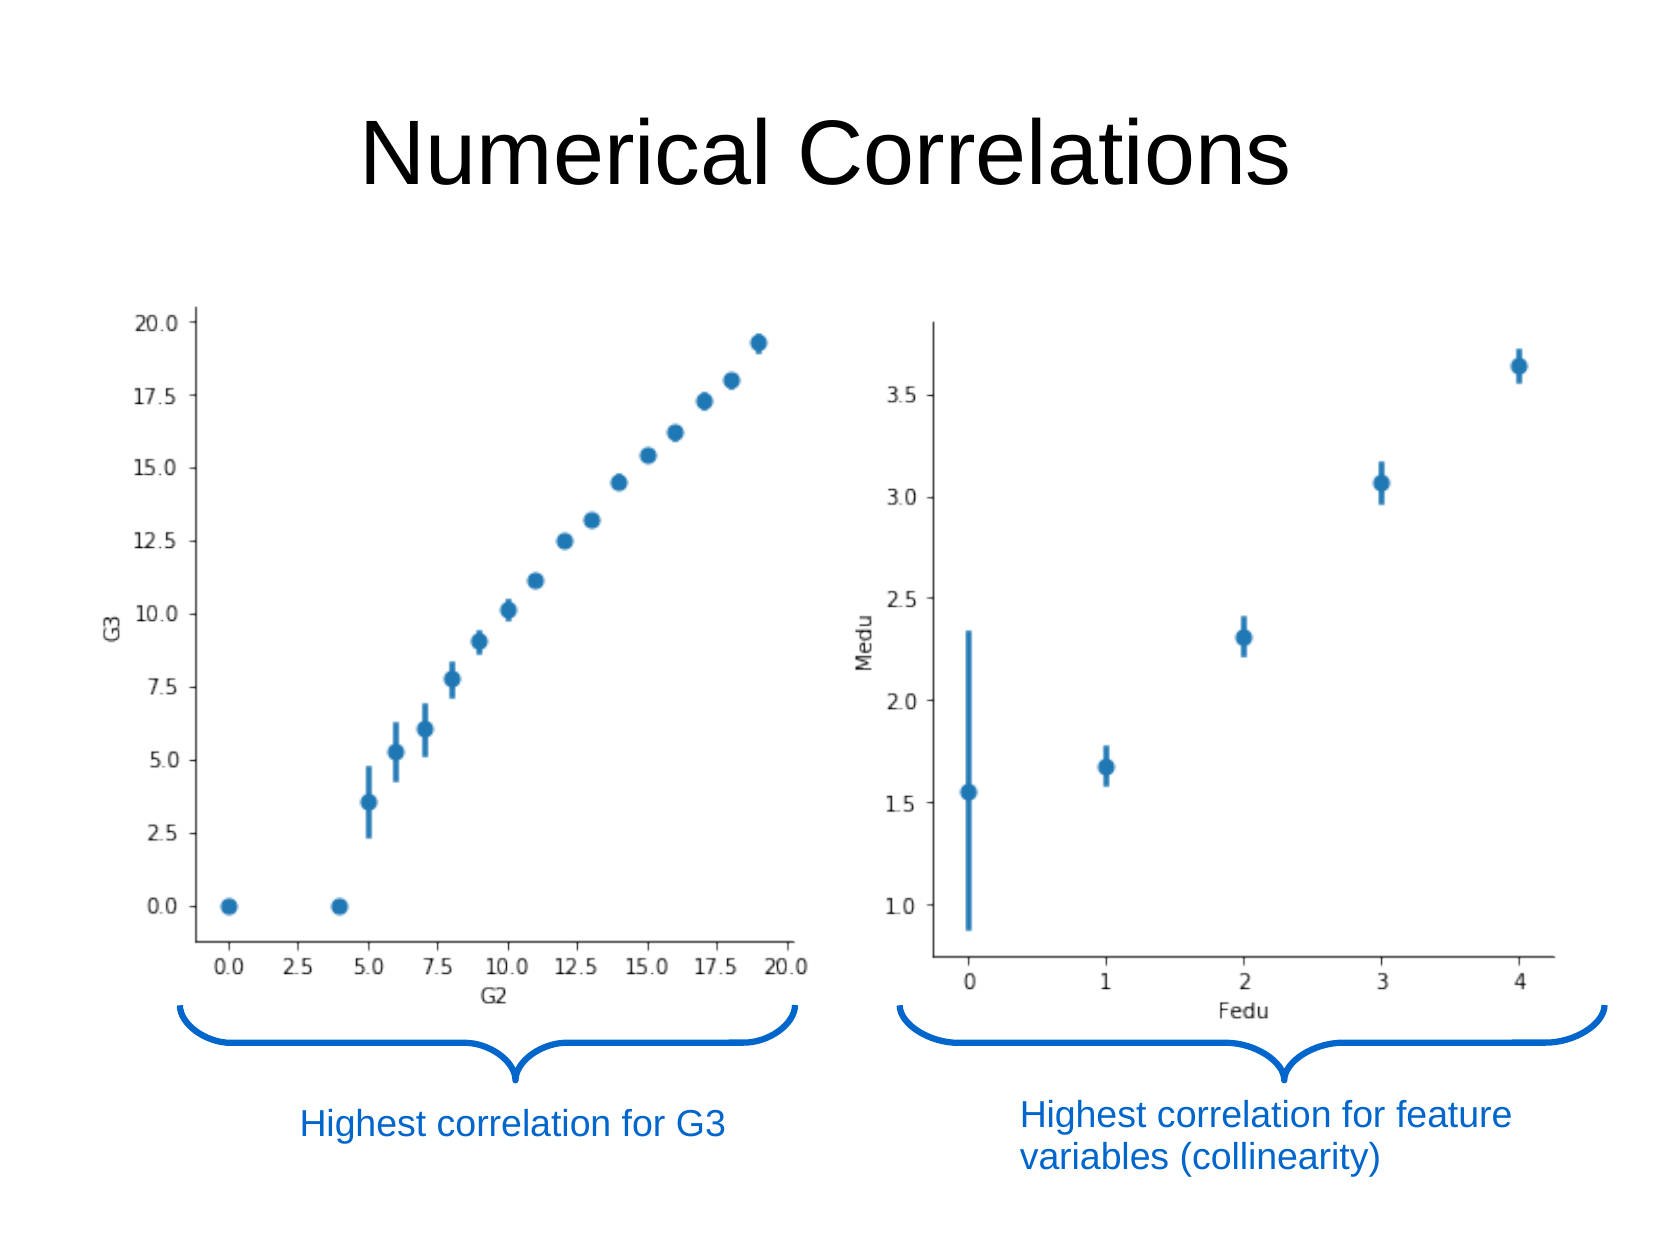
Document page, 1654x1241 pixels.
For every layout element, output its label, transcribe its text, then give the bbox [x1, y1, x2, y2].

text_box Highest correlation for feature variables (collinearity) [1005, 1086, 1530, 1186]
text_box Highest correlation for G3 [284, 1095, 810, 1153]
picture [89, 286, 825, 1021]
title Numerical Correlations [82, 49, 1571, 257]
picture [841, 301, 1575, 1036]
